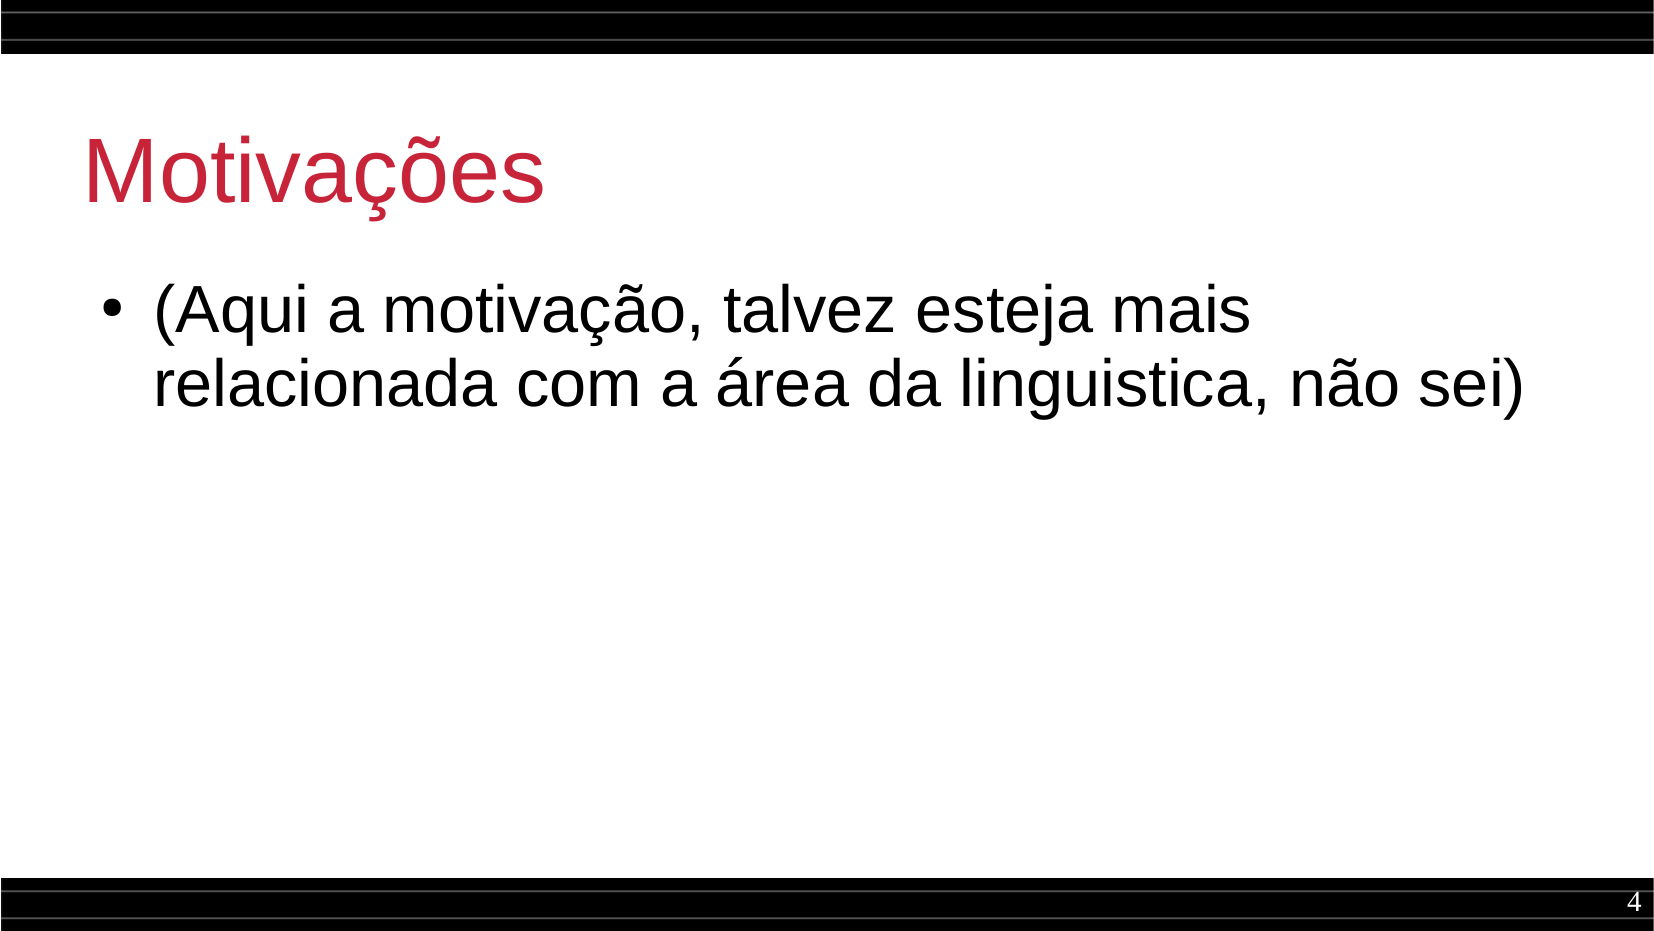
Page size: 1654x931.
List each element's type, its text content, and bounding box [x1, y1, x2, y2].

picture [1, 0, 1654, 54]
picture [1, 878, 1654, 931]
list (Aqui a motivação, talvez esteja mais relacionada com a área da linguistica, não sei) [82, 271, 1571, 758]
title Motivações [82, 92, 1571, 249]
